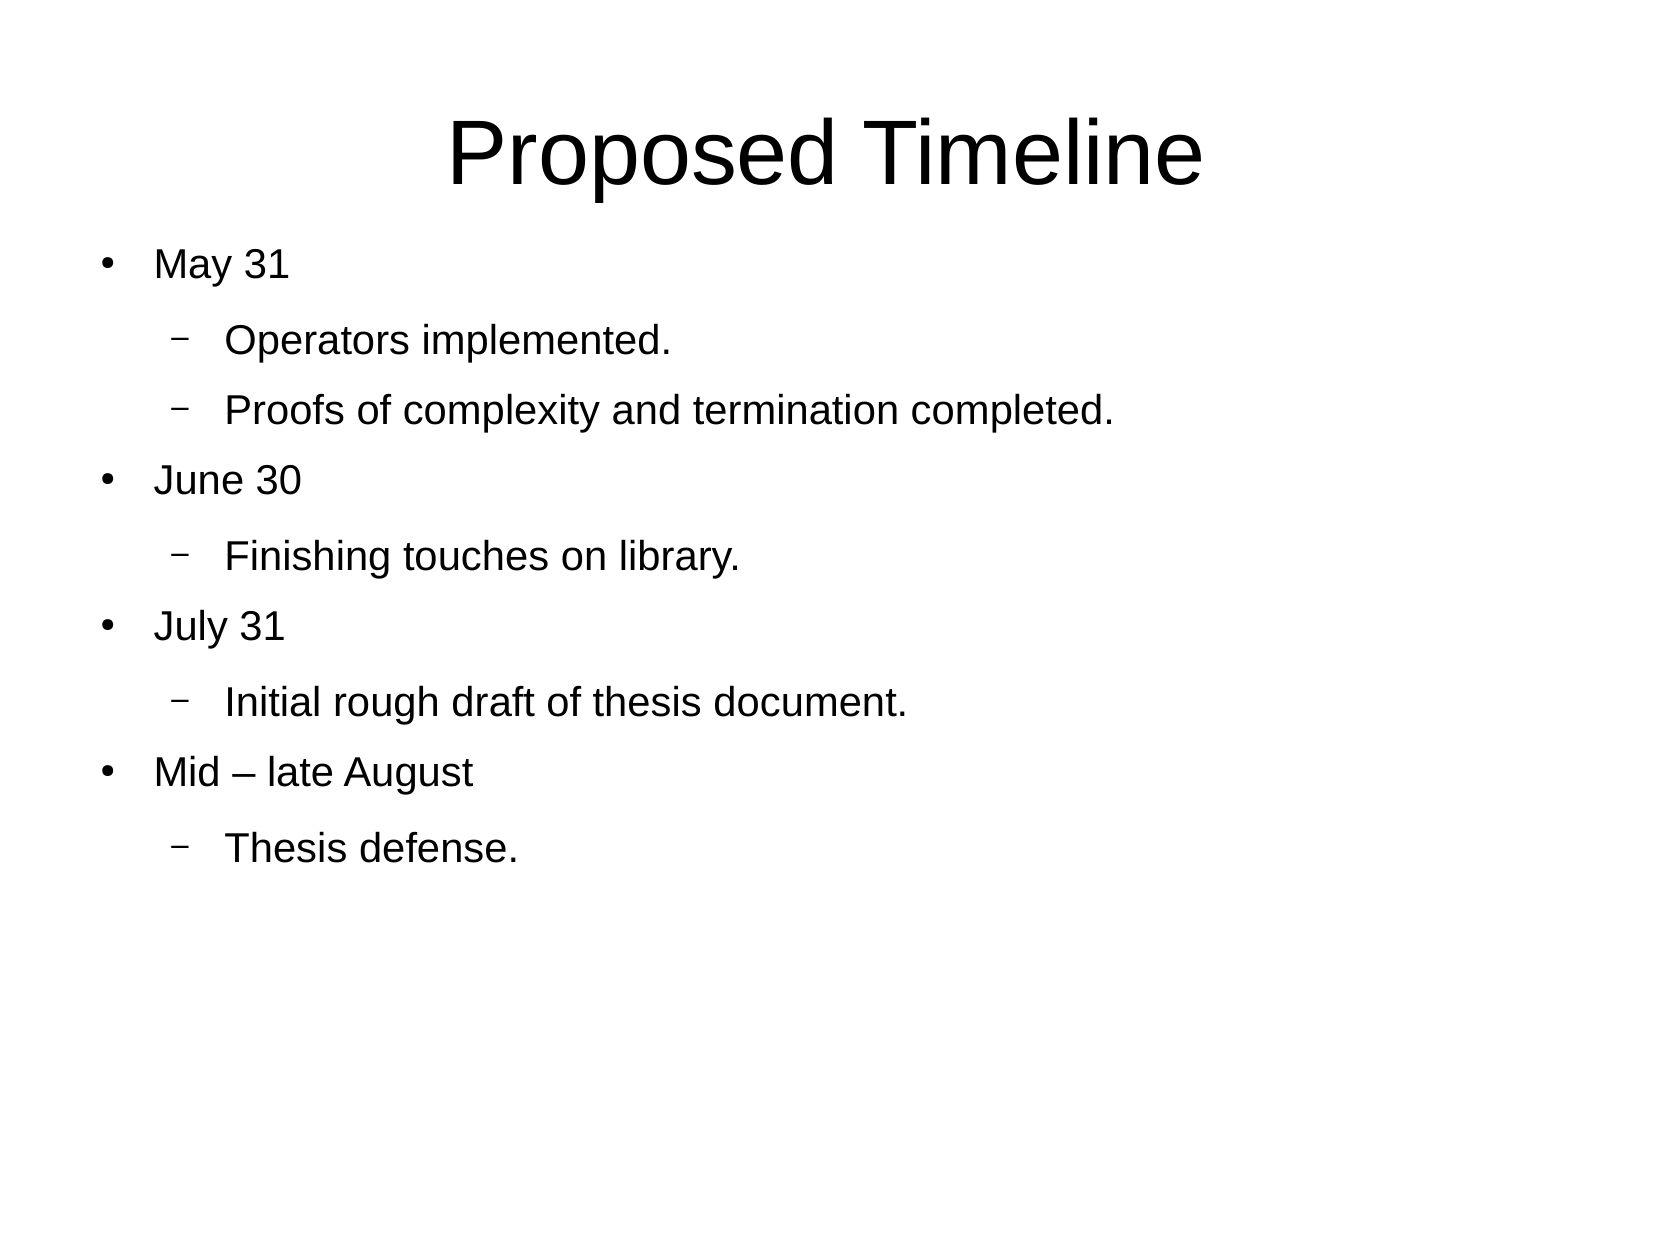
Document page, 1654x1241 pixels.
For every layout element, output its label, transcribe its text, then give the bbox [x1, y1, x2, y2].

list May 31 Operators implemented. Proofs of complexity and termination completed. June 30 Finishing touches on library. July 31 Initial rough draft of thesis document. Mid – late August Thesis defense. [82, 240, 1571, 961]
title Proposed Timeline [82, 49, 1571, 240]
